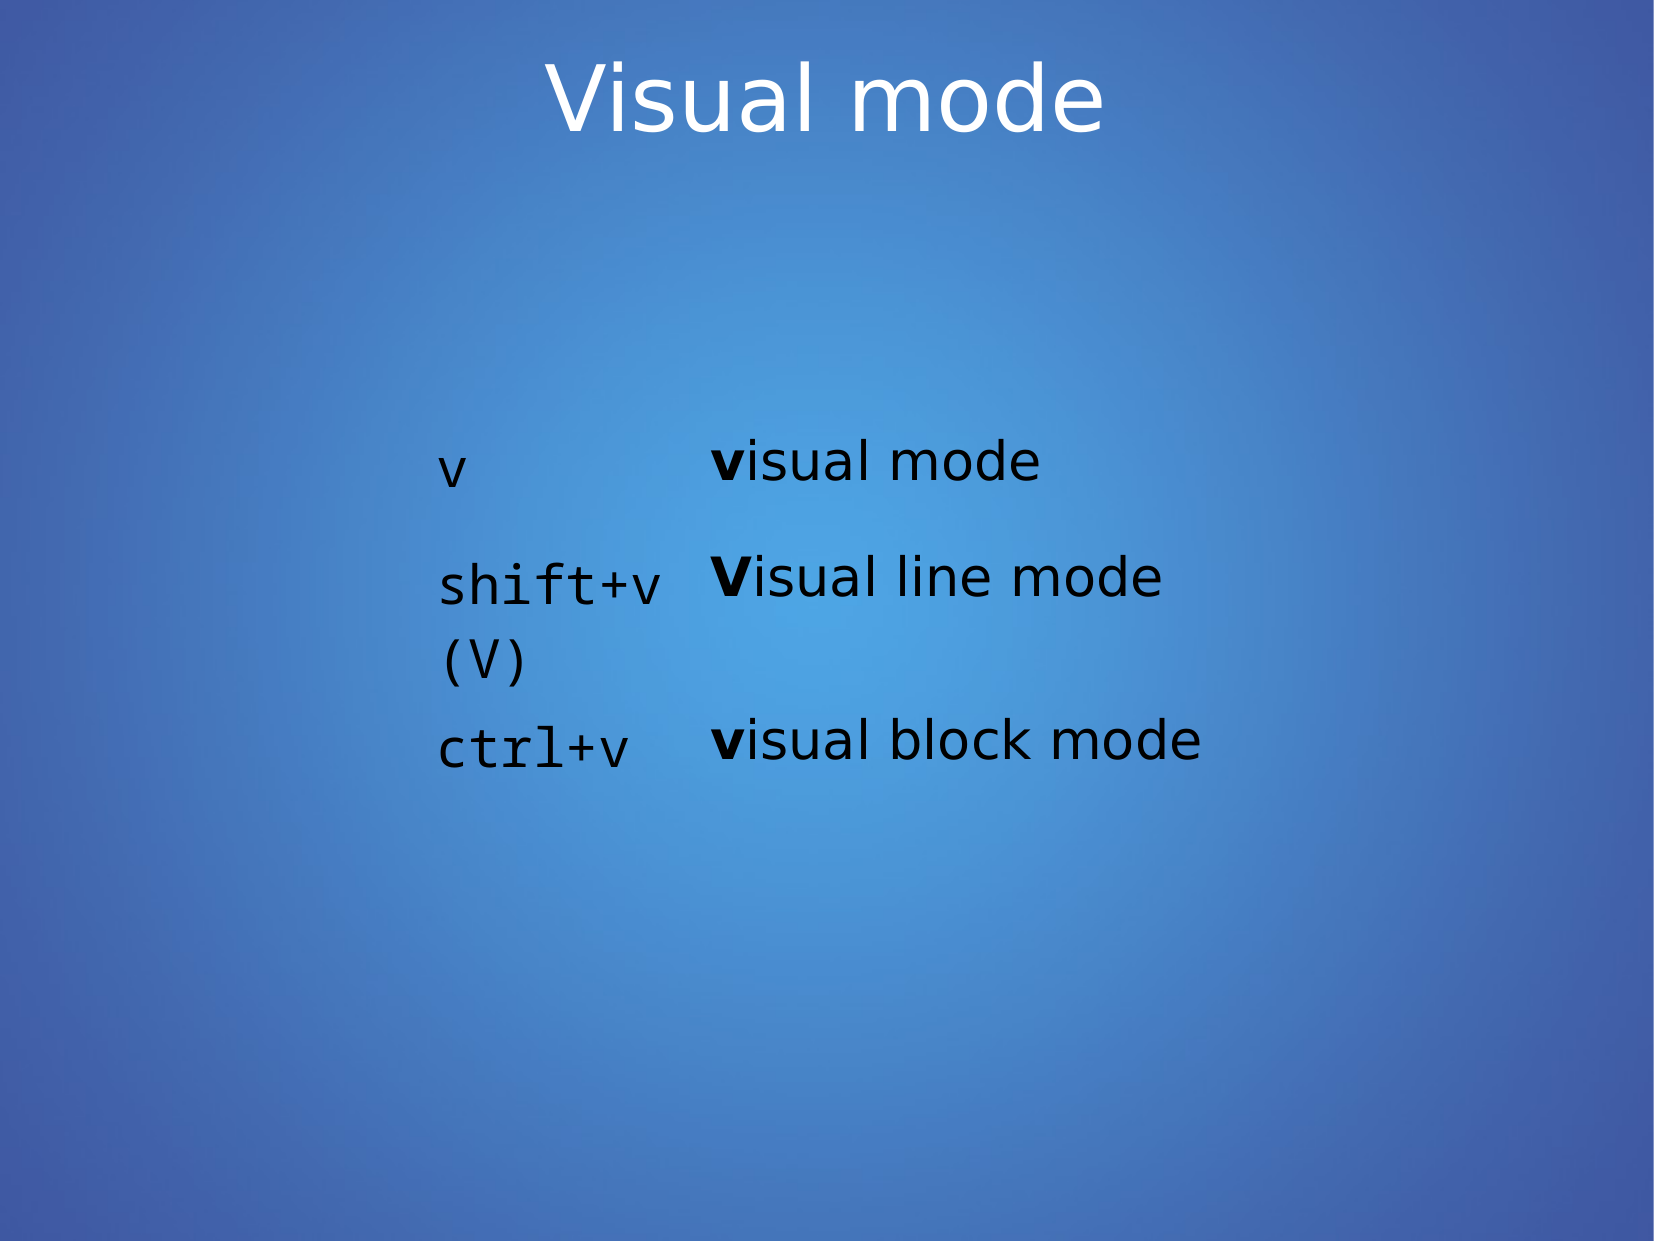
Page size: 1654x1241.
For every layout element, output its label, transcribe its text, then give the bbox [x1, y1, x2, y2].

picture [0, 0, 1654, 1241]
table_cell shift+v (V) [421, 538, 695, 702]
table_header visual mode [695, 422, 1232, 538]
table_cell Visual line mode [695, 538, 1232, 702]
table_cell visual block mode [695, 702, 1232, 818]
table_header v [421, 422, 695, 538]
title Visual mode [82, 23, 1571, 175]
table_cell ctrl+v [421, 702, 695, 818]
